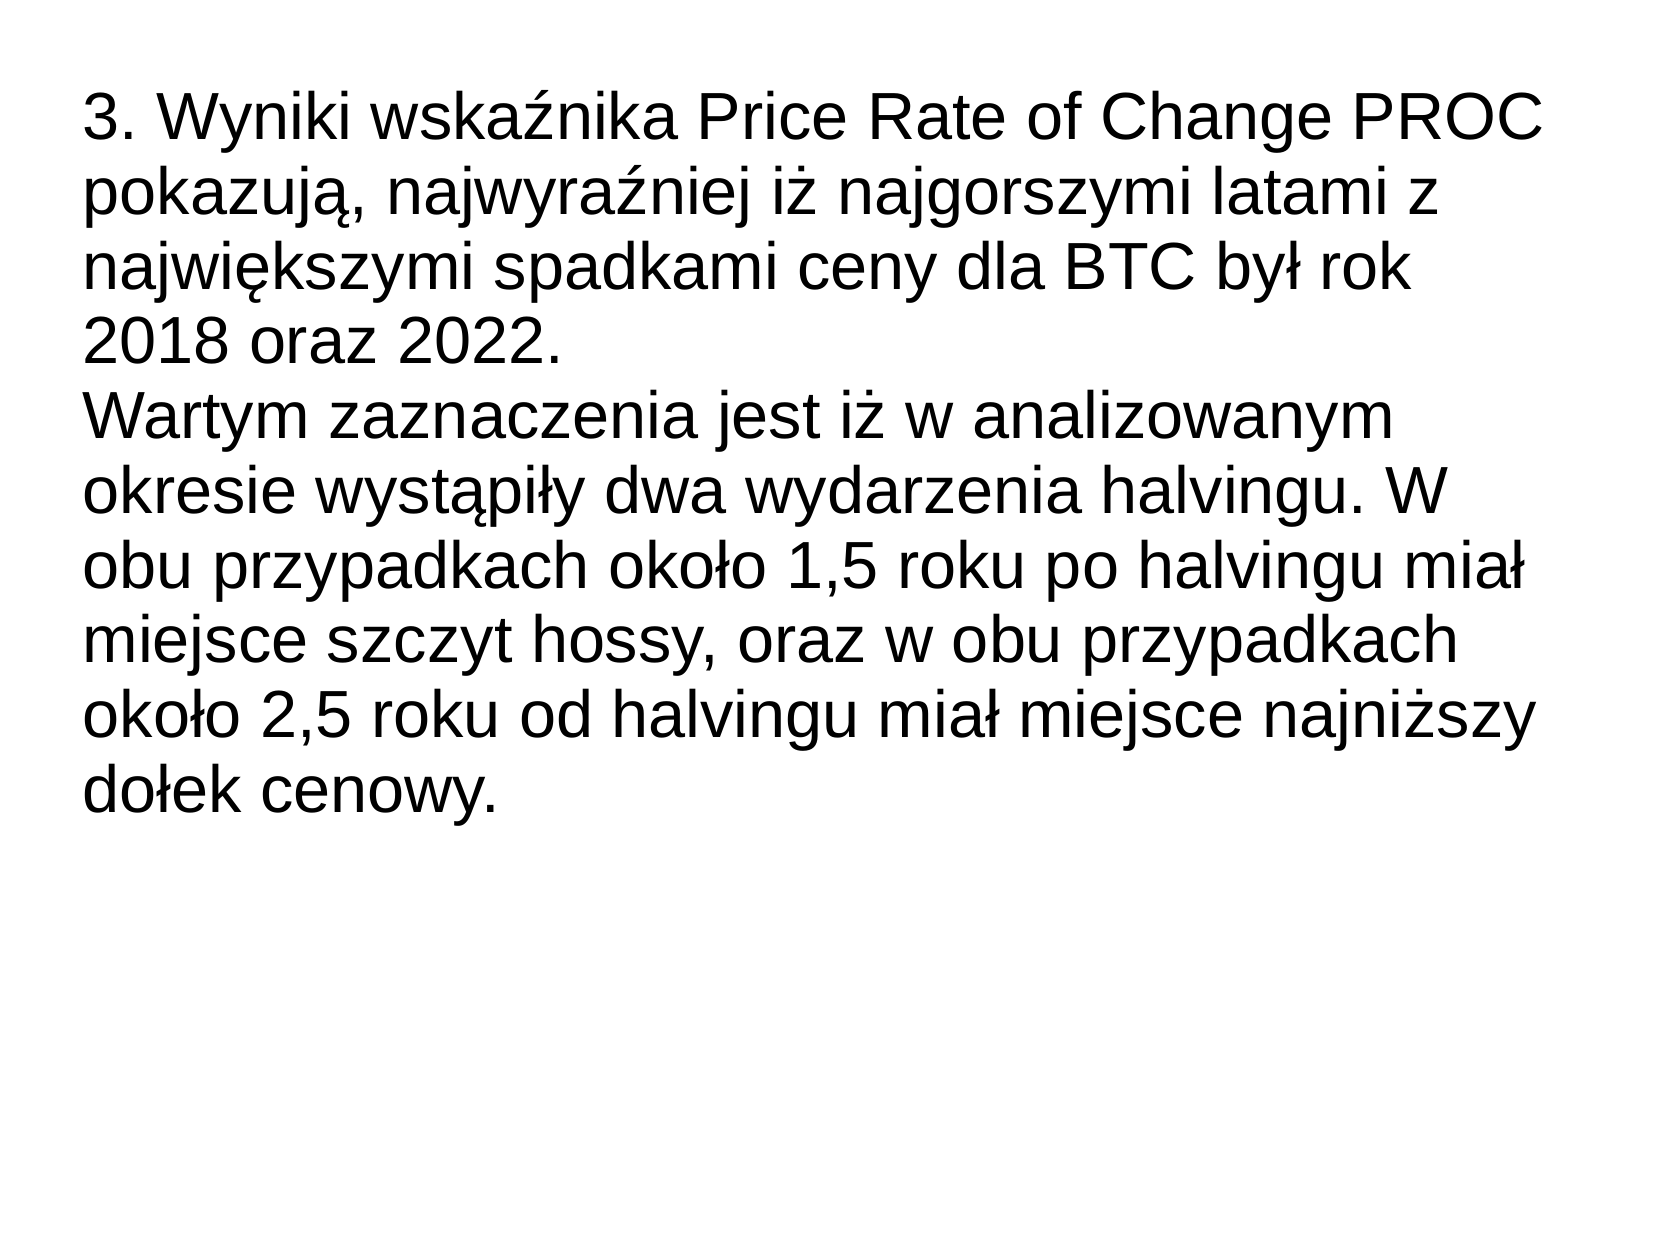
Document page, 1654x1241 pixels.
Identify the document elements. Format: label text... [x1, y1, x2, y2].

list 3. Wyniki wskaźnika Price Rate of Change PROC pokazują, najwyraźniej iż najgorszymi latami z największymi spadkami ceny dla BTC był rok 2018 oraz 2022. Wartym zaznaczenia jest iż w analizowanym okresie wystąpiły dwa wydarzenia halvingu. W obu przypadkach około 1,5 roku po halvingu miał miejsce szczyt hossy, oraz w obu przypadkach około 2,5 roku od halvingu miał miejsce najniższy dołek cenowy. [82, 79, 1571, 898]
